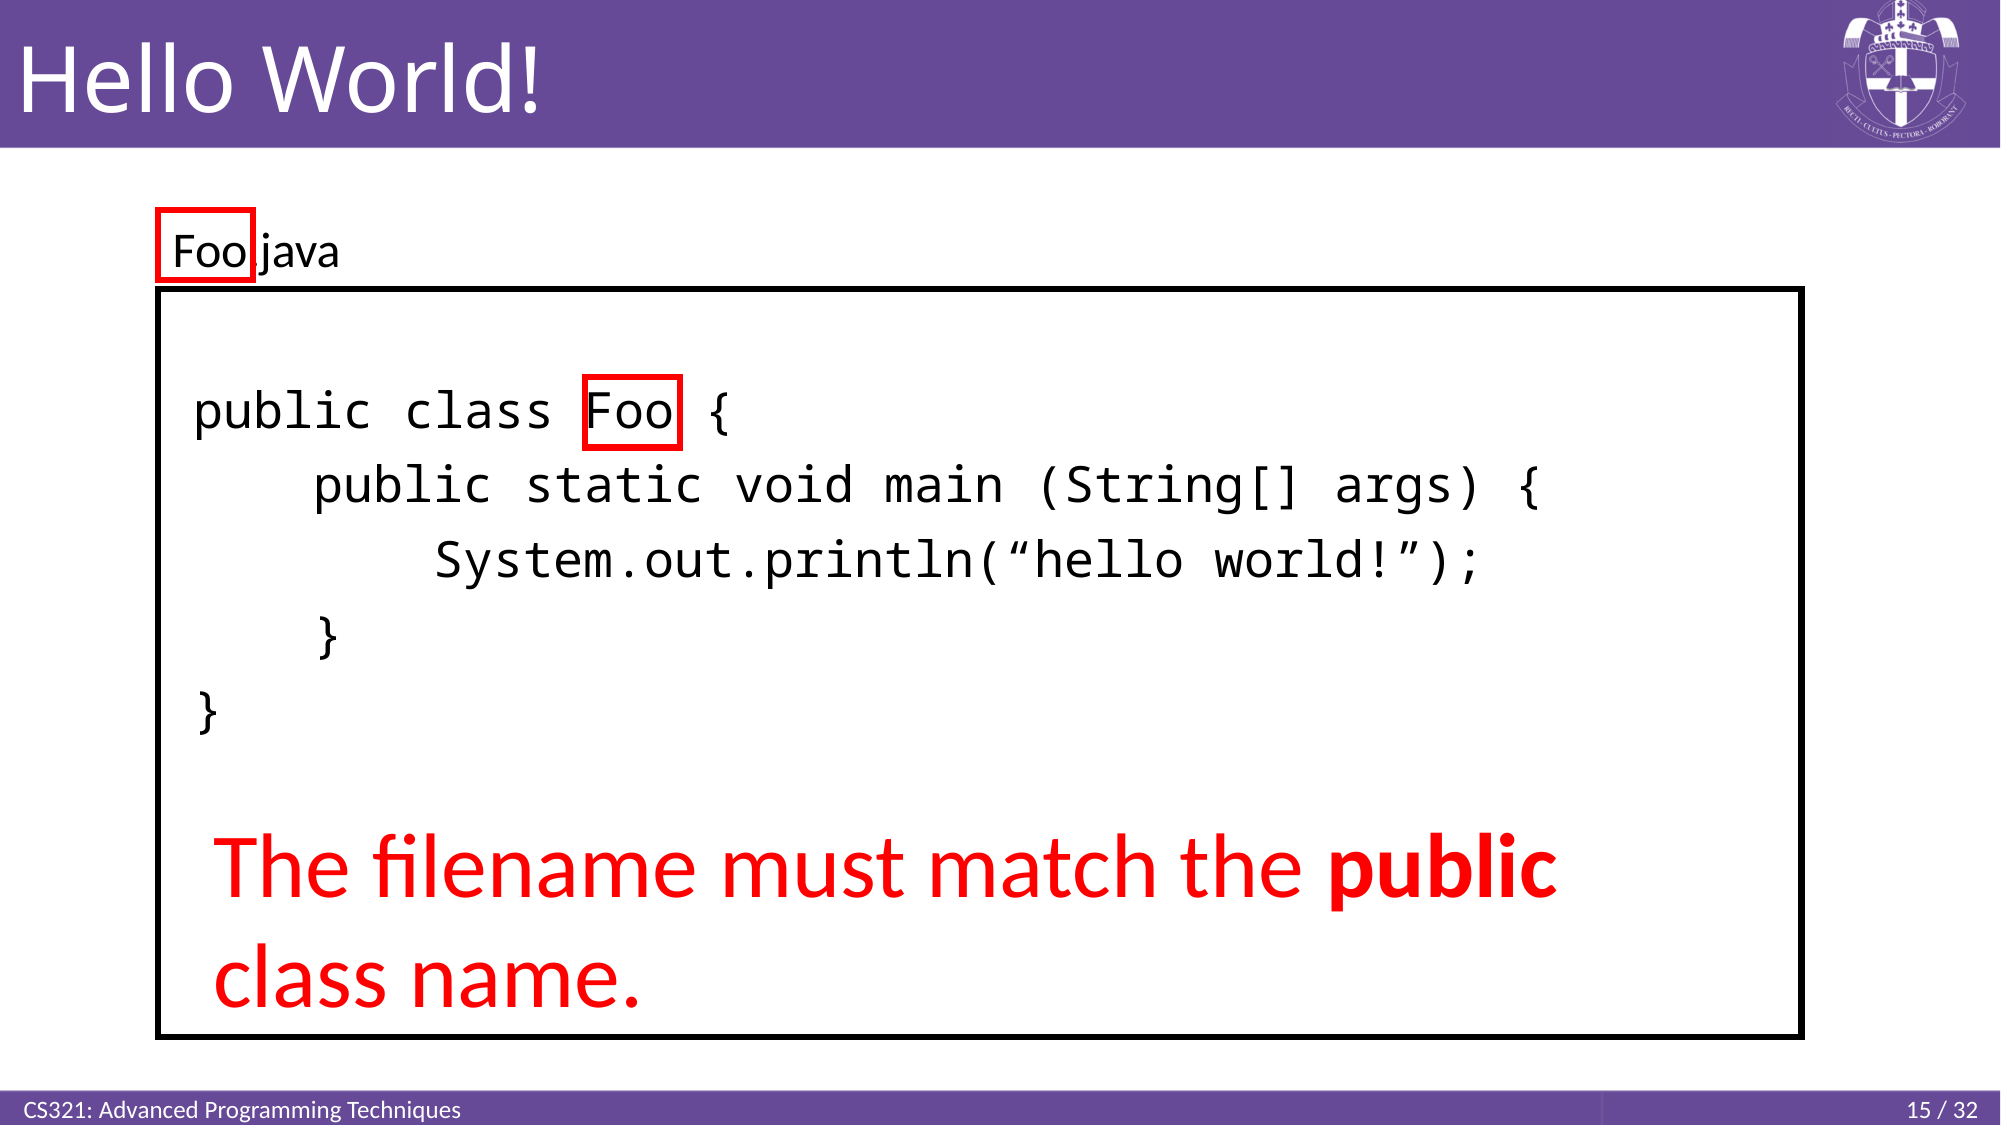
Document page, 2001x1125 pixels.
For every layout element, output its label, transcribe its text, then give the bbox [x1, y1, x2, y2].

picture [161, 292, 1798, 1034]
title Hello World! [0, 0, 1725, 192]
text_box public class Foo { public static void main (String[] args) { System.out.println(“hello world!”); } } [588, 380, 677, 444]
text_box public class Foo { public static void main (String[] args) { System.out.println(“hello world!”); } } [178, 377, 1798, 1034]
text_box Foo.java [158, 209, 650, 285]
text_box public class Foo { public static void main (String[] args) { System.out.println(“hello world!”); } } [178, 377, 2000, 1079]
slide_number <number> / 32 [1862, 1079, 1994, 1125]
text_box The filename must match the public class name. [198, 798, 1601, 1033]
picture [0, 0, 2001, 1125]
text_box Foo.java [161, 213, 250, 277]
